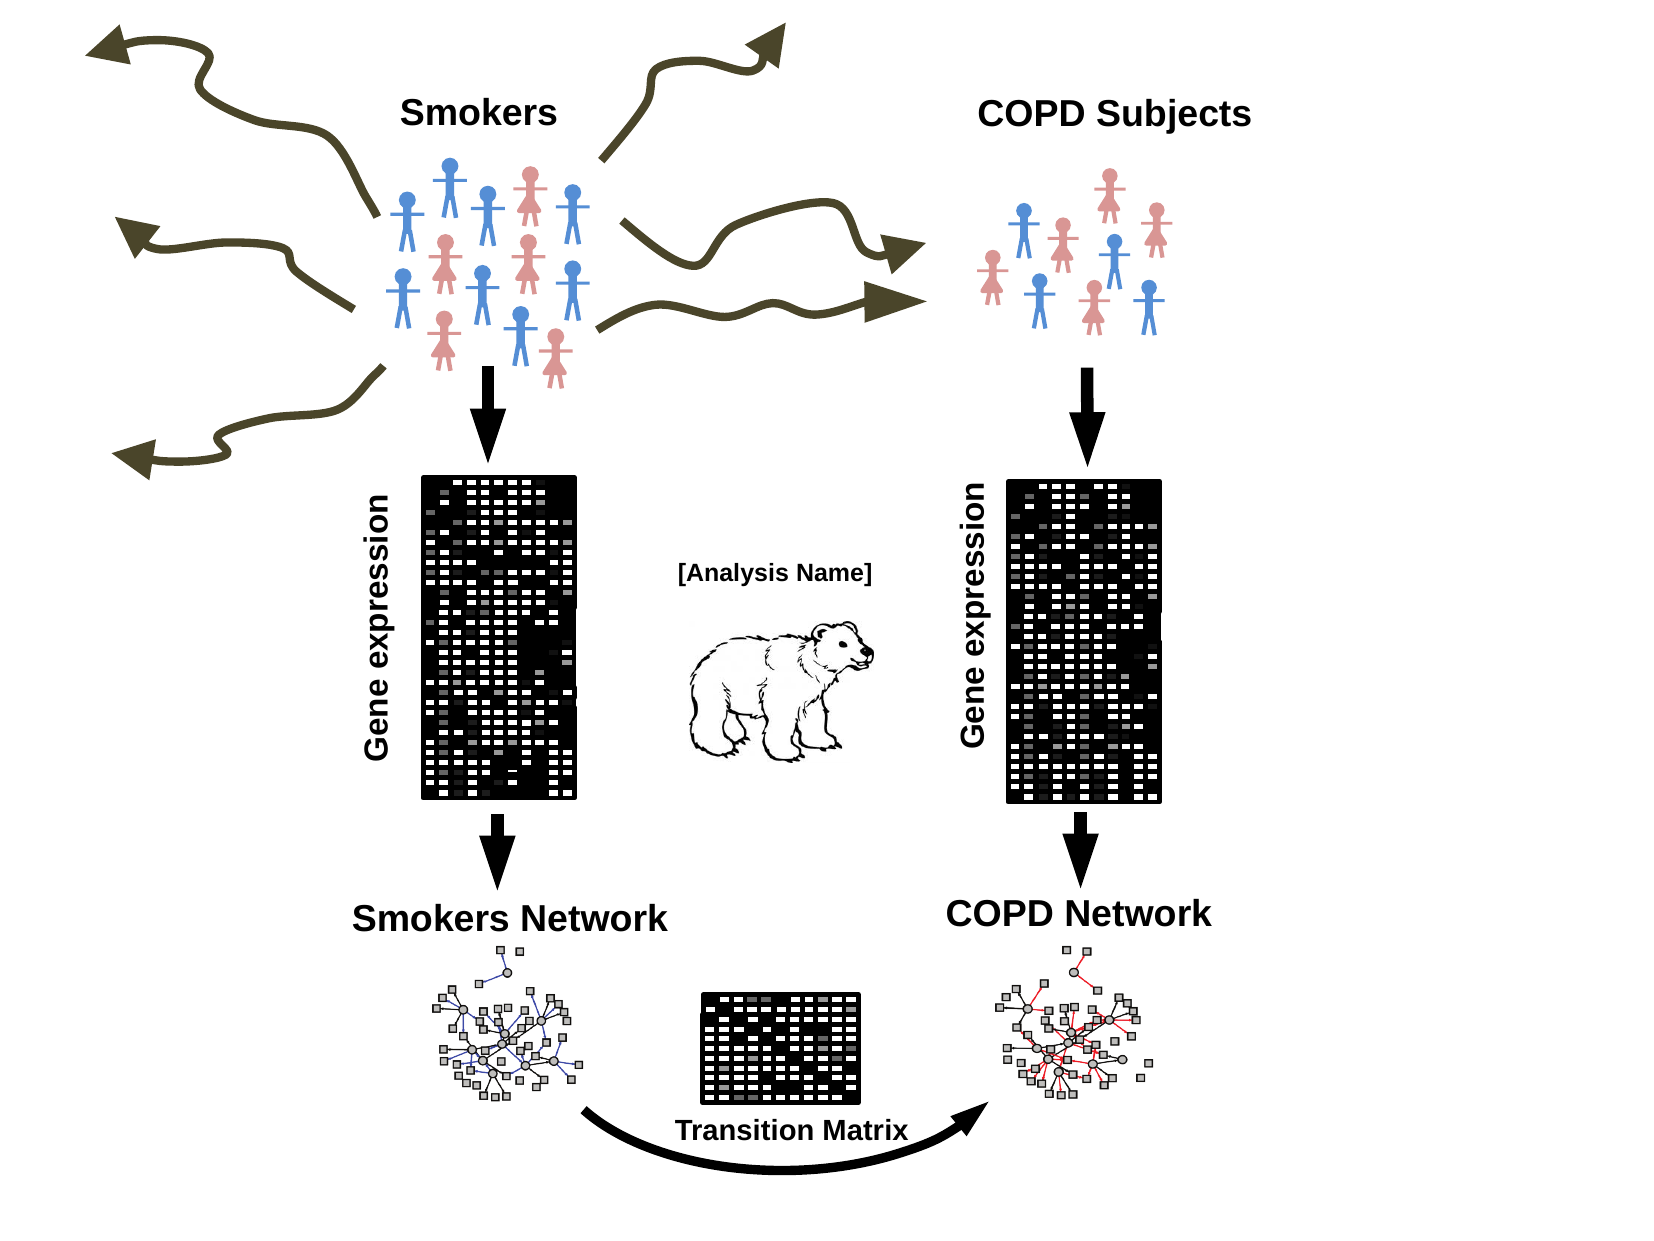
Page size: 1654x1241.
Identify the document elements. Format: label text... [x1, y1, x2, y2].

picture [689, 621, 874, 763]
text_box [1098, 233, 1131, 290]
text_box [386, 268, 421, 329]
text_box [555, 260, 590, 322]
text_box [503, 306, 538, 367]
text_box [1047, 217, 1079, 274]
text_box [977, 249, 1009, 306]
text_box [1141, 202, 1173, 259]
text_box [428, 234, 463, 295]
picture [994, 945, 1154, 1100]
text_box [432, 157, 467, 219]
text_box [1008, 202, 1040, 259]
text_box Gene expression [350, 479, 403, 778]
text_box [465, 264, 500, 326]
text_box [Analysis Name] [663, 551, 895, 602]
text_box [423, 477, 575, 799]
text_box Smokers [385, 83, 576, 141]
text_box [1024, 273, 1056, 329]
text_box COPD Subjects [962, 84, 1268, 142]
text_box Transition Matrix [659, 1106, 924, 1154]
text_box COPD Network [930, 885, 1228, 943]
text_box [511, 234, 546, 295]
picture [431, 948, 584, 1102]
text_box [1078, 279, 1111, 336]
text_box [555, 184, 590, 245]
text_box [513, 166, 548, 227]
text_box [390, 191, 425, 253]
text_box [1008, 481, 1160, 802]
text_box [702, 994, 859, 1103]
text_box [1094, 168, 1126, 224]
text_box Gene expression [946, 467, 999, 765]
text_box [538, 328, 573, 389]
text_box [470, 185, 505, 247]
text_box [427, 310, 462, 372]
text_box [1133, 279, 1165, 336]
text_box Smokers Network [337, 890, 683, 948]
